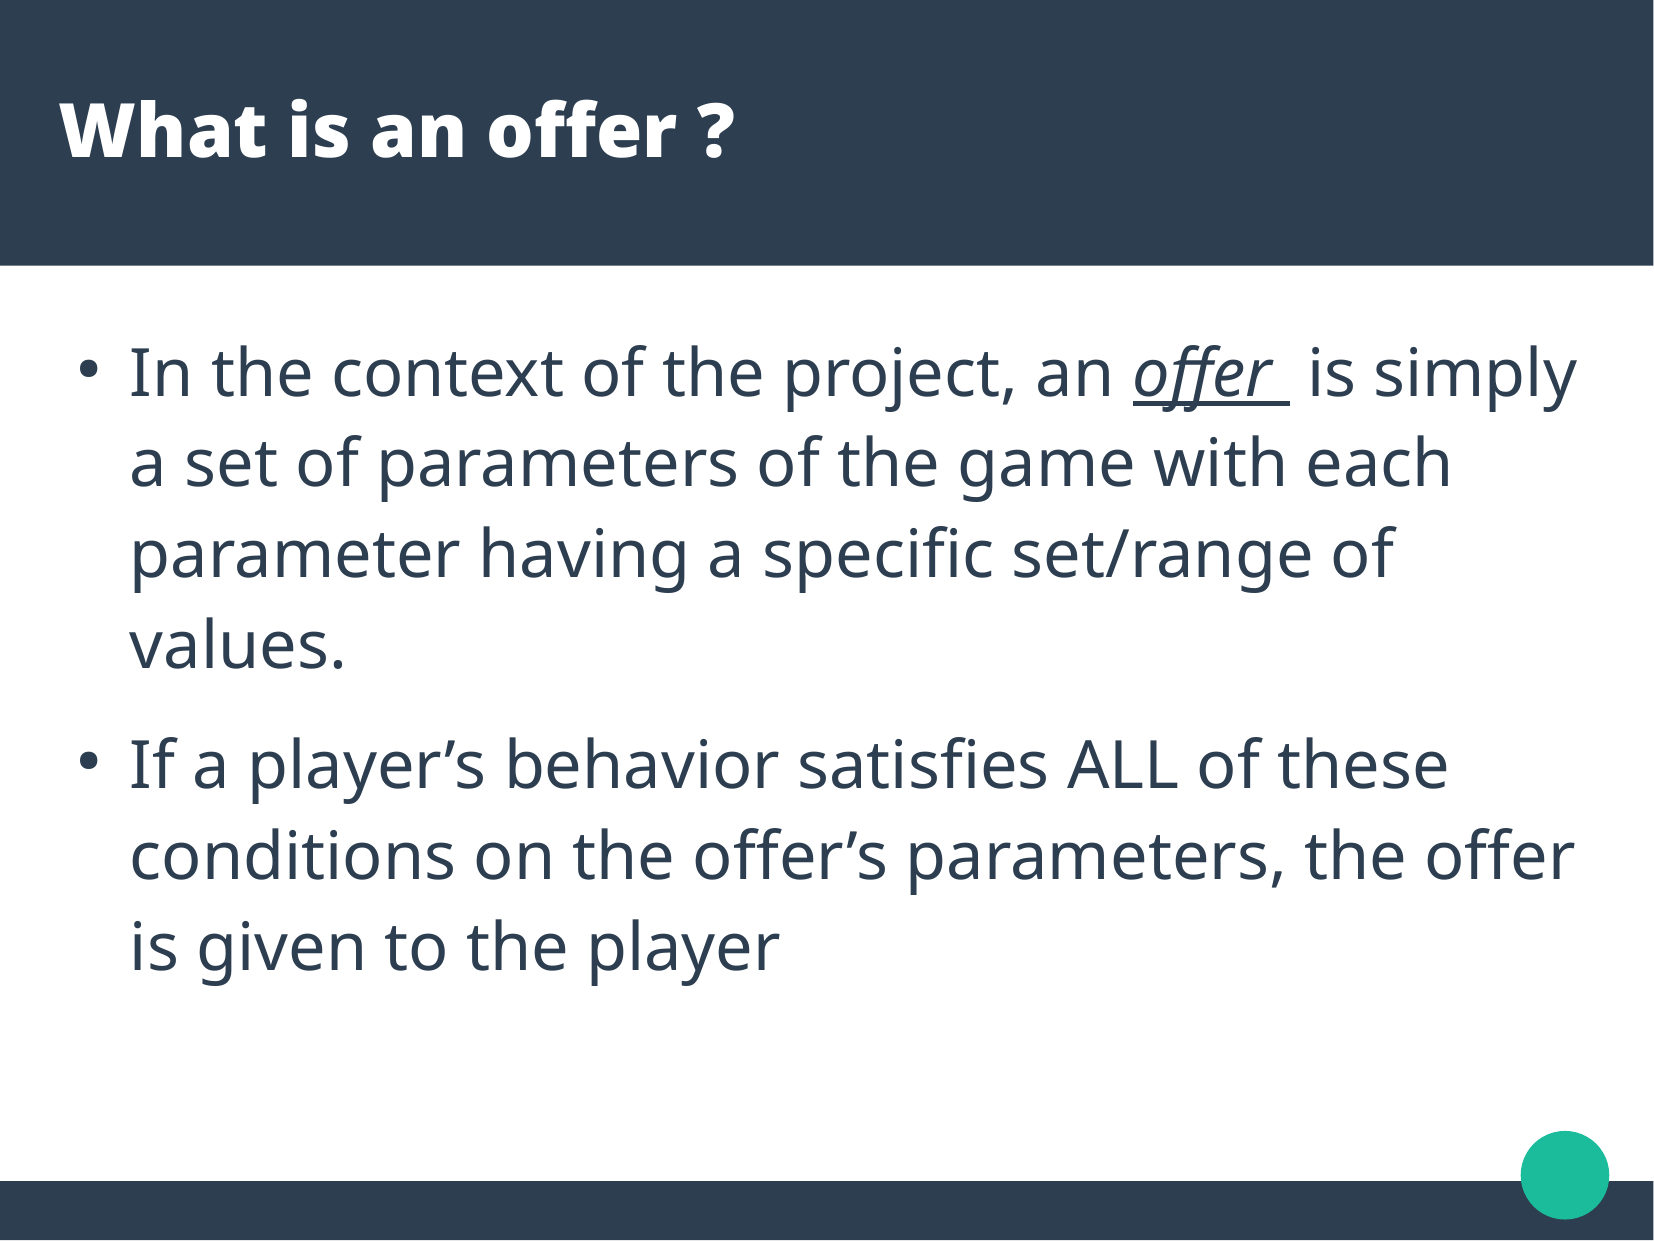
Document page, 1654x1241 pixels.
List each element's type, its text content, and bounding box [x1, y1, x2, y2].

title What is an offer ? [59, 49, 1595, 207]
list In the context of the project, an offer is simply a set of parameters of the game with each parameter having a specific set/range of values. If a player’s behavior satisfies ALL of these conditions on the offer’s parameters, the offer is given to the player [59, 324, 1595, 1152]
